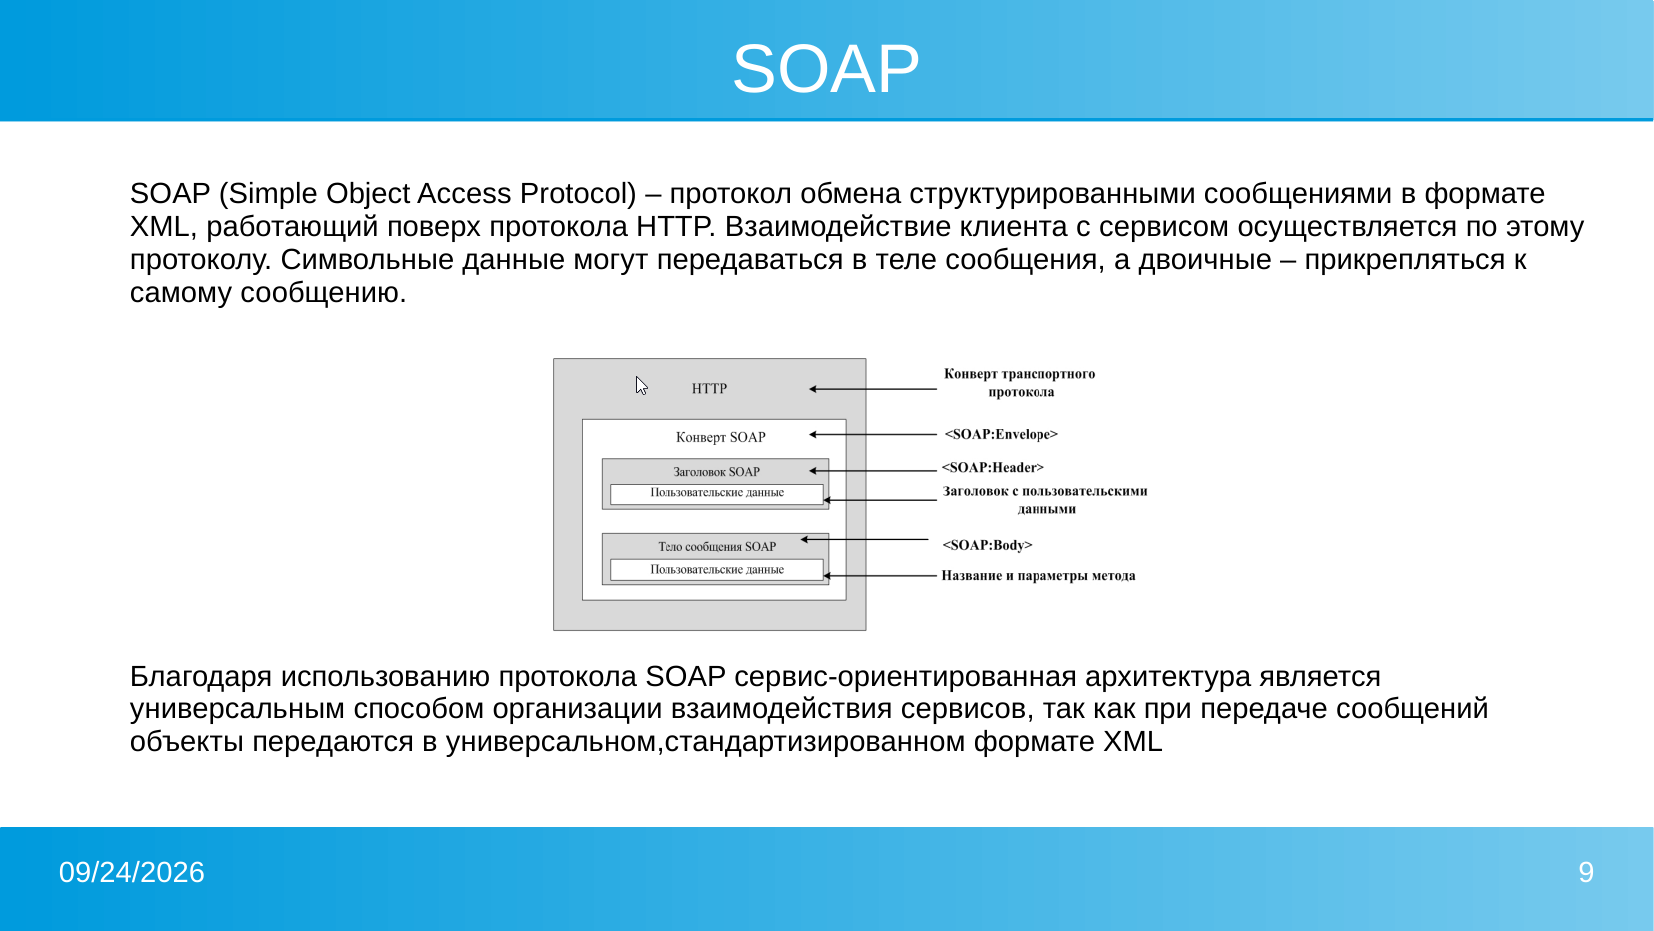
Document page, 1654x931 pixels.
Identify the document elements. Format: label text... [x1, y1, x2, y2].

list SOAP (Simple Object Access Protocol) – протокол обмена структурированными сообщениями в формате XML, работающий поверх протокола HTTP. Взаимодействие клиента с сервисом осуществляется по этому протоколу. Символьные данные могут передаваться в теле сообщения, а двоичные – прикрепляться к самому сообщению. Благодаря использованию протокола SOAP сервис-ориентированная архитектура является универсальным способом организации взаимодействия сервисов, так как при передаче сообщений объекты передаются в универсальном,стандартизированном формате XML [59, 177, 1595, 768]
picture [543, 337, 1163, 638]
title SOAP [59, 29, 1595, 108]
